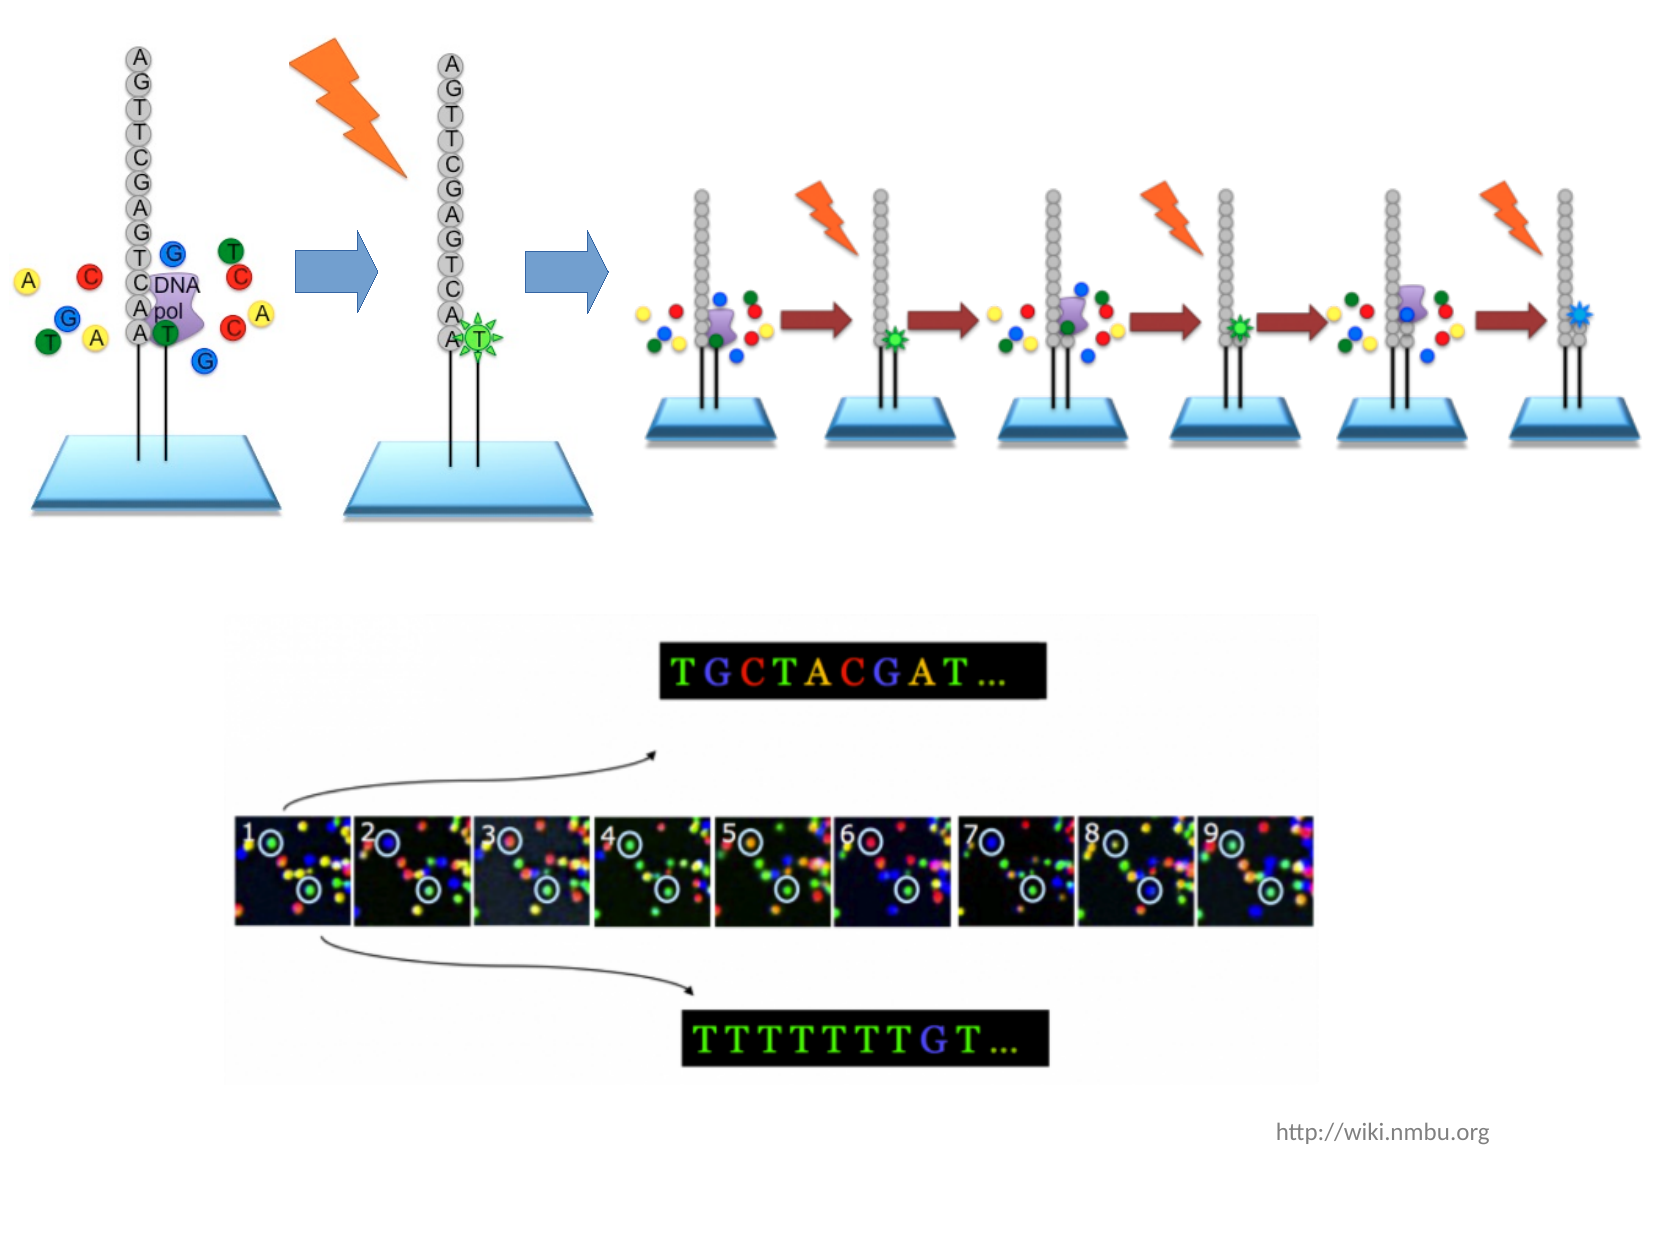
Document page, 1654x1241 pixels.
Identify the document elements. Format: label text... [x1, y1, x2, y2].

picture [631, 178, 1648, 454]
text_box http://wiki.nmbu.org [1261, 1107, 1506, 1153]
picture [9, 35, 601, 527]
picture [224, 614, 1319, 1085]
text_box [295, 230, 378, 313]
text_box [525, 230, 609, 314]
